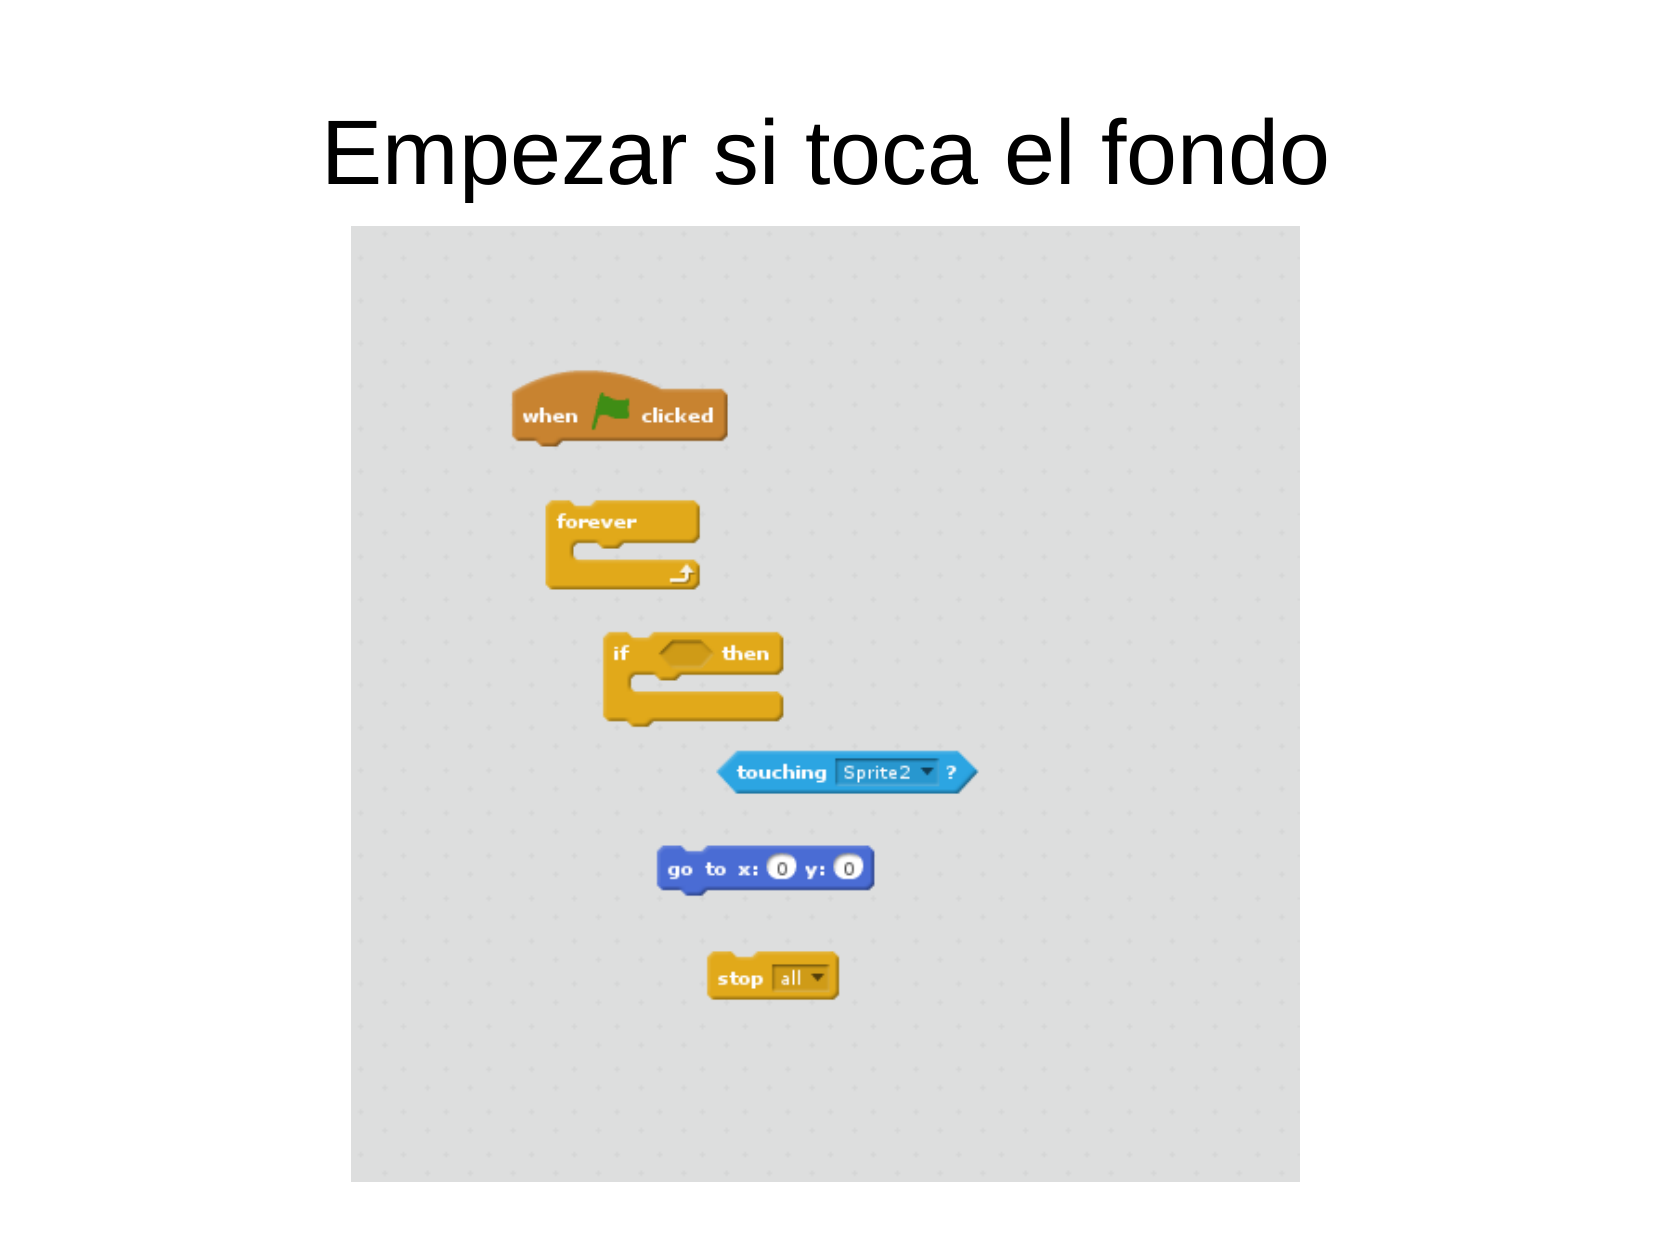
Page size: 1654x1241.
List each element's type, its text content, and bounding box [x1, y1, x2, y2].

title Empezar si toca el fondo [82, 49, 1571, 257]
picture [351, 226, 1300, 1182]
